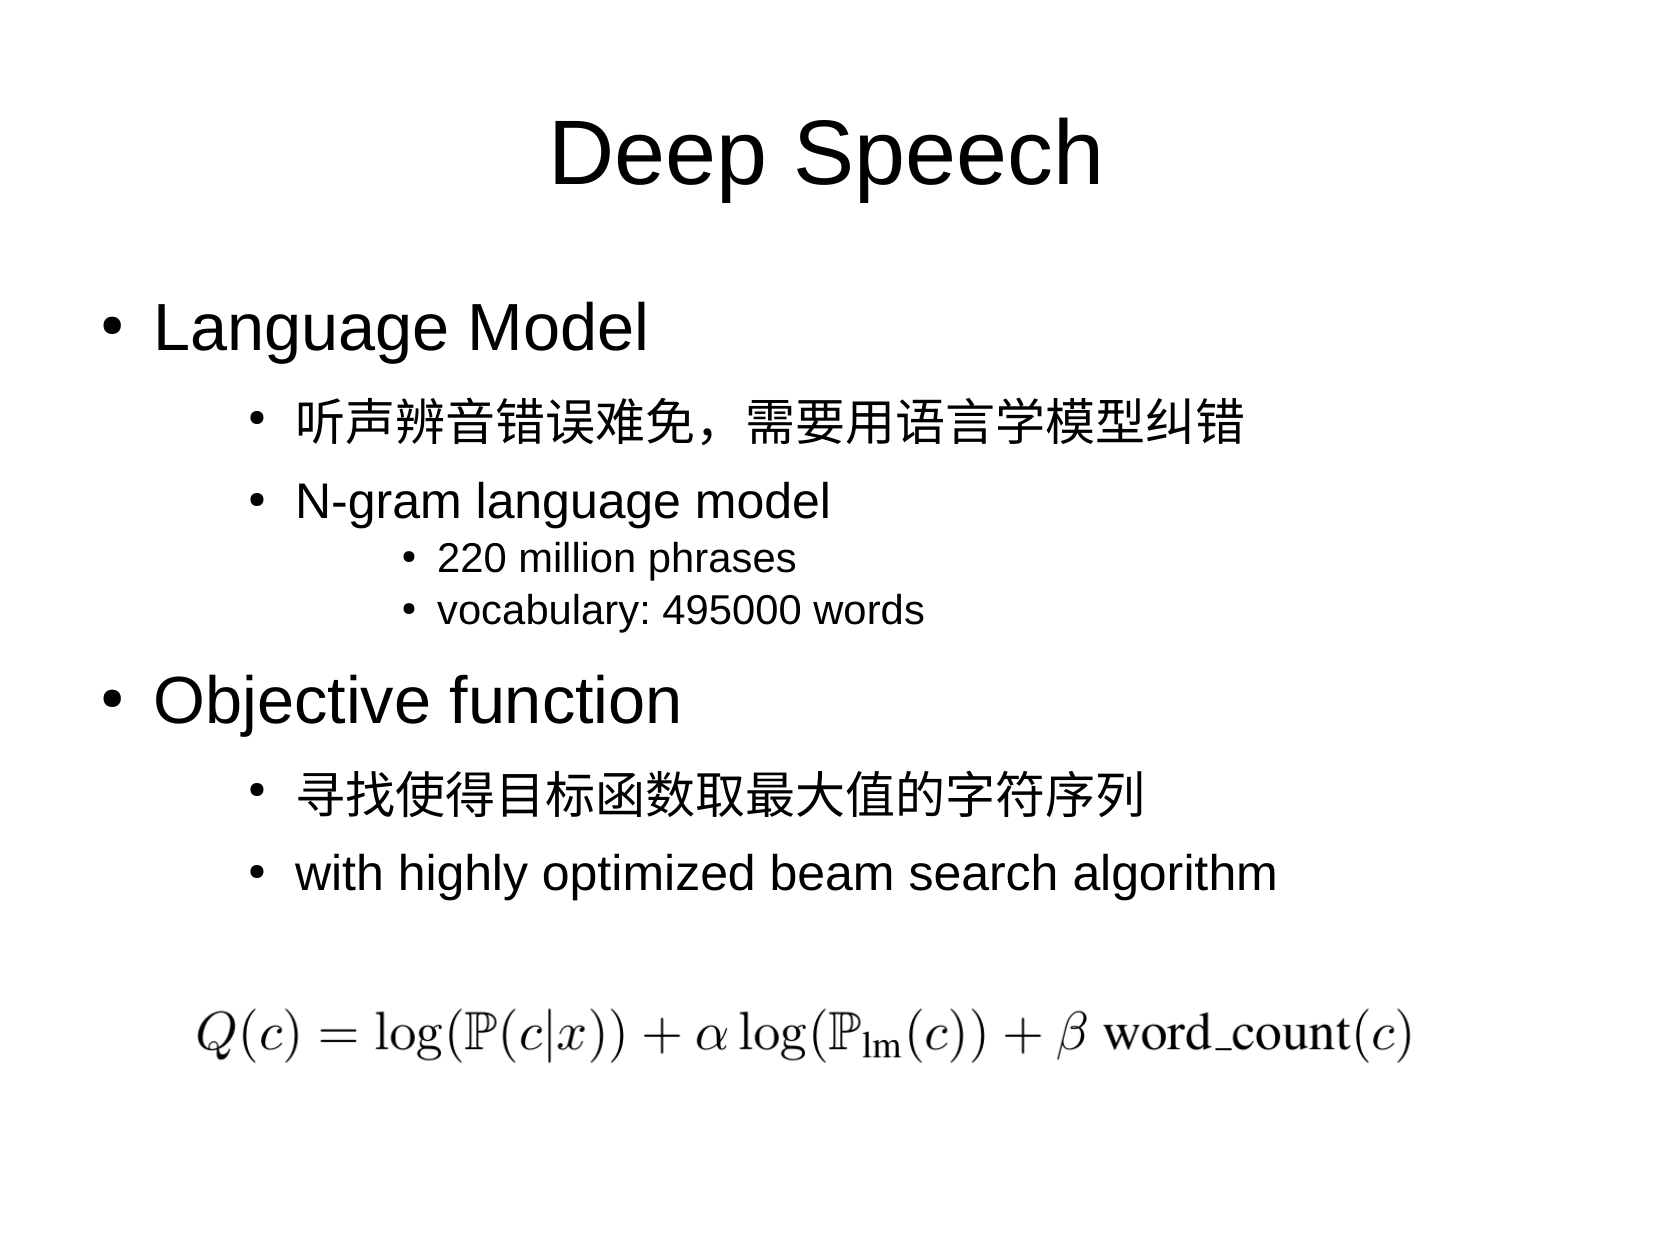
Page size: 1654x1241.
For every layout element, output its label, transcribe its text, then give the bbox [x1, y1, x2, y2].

picture [165, 978, 1451, 1096]
list Language Model 听声辨音错误难免，需要用语言学模型纠错 N-gram language model 220 million phrases vocabulary: 495000 words Objective function 寻找使得目标函数取最大值的字符序列 with highly optimized beam search algorithm [82, 290, 1571, 1126]
title Deep Speech [82, 49, 1571, 257]
